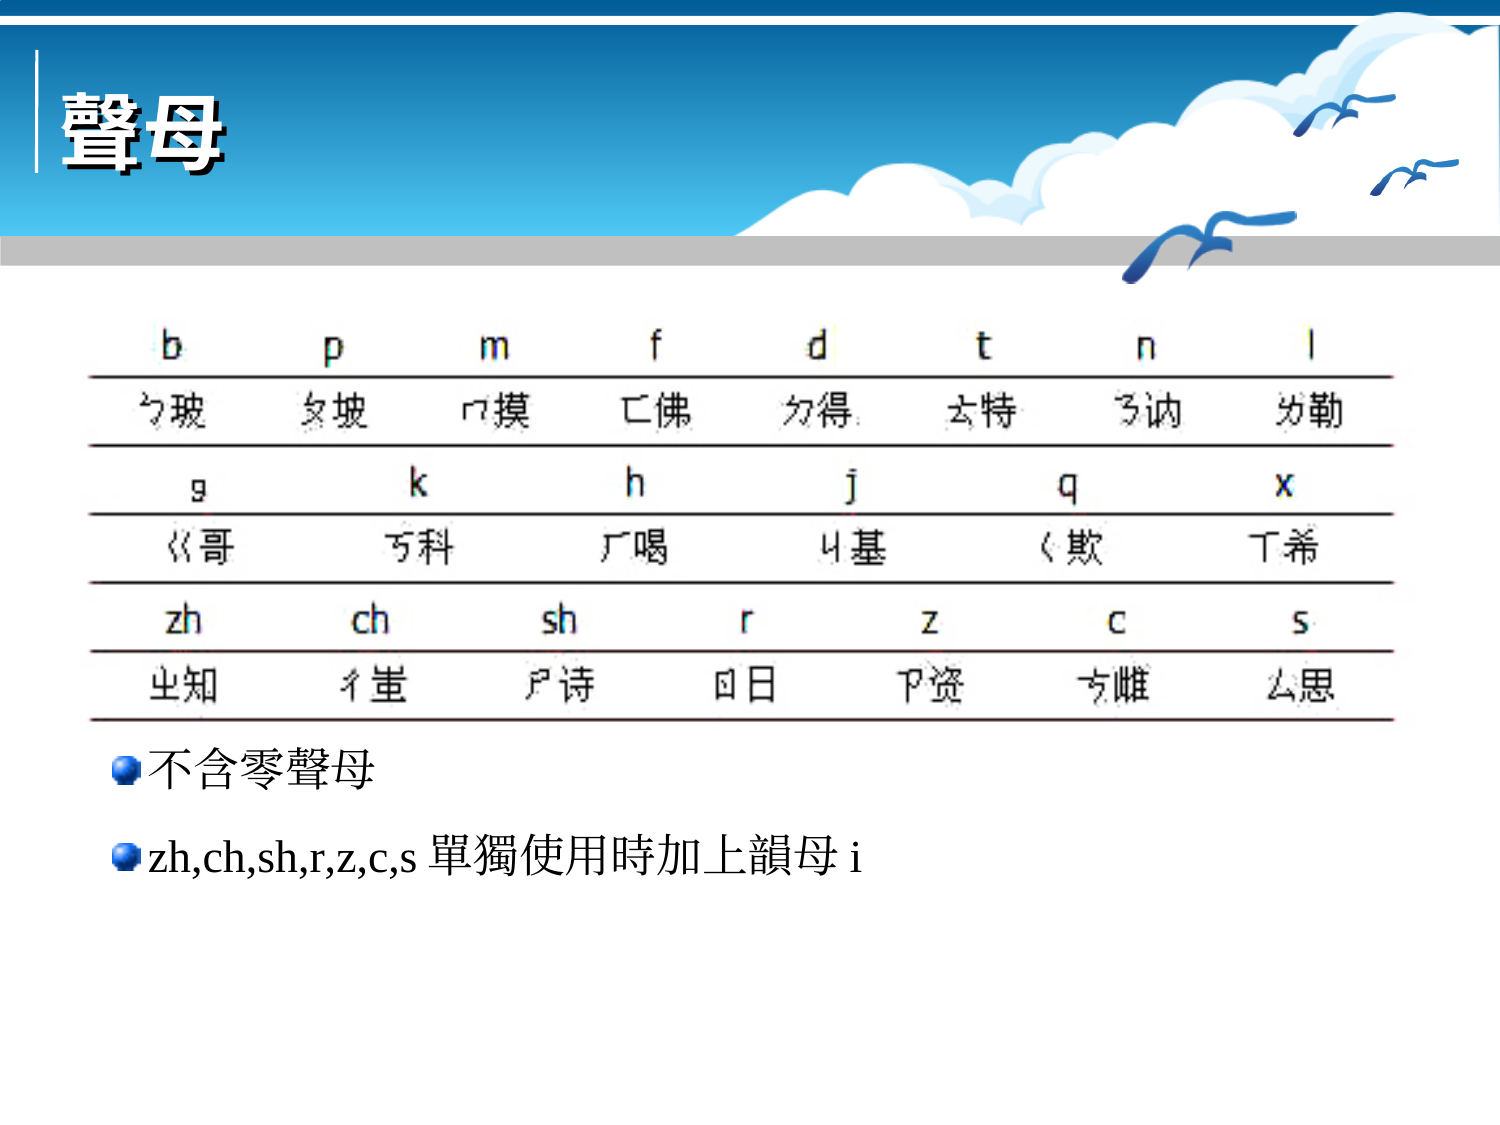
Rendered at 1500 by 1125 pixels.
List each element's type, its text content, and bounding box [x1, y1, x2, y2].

title 聲母 [59, 86, 1465, 174]
list 不含零聲母 zh,ch,sh,r,z,c,s單獨使用時加上韻母i [112, 733, 1444, 1045]
picture [730, 12, 1500, 284]
picture [60, 297, 1444, 733]
